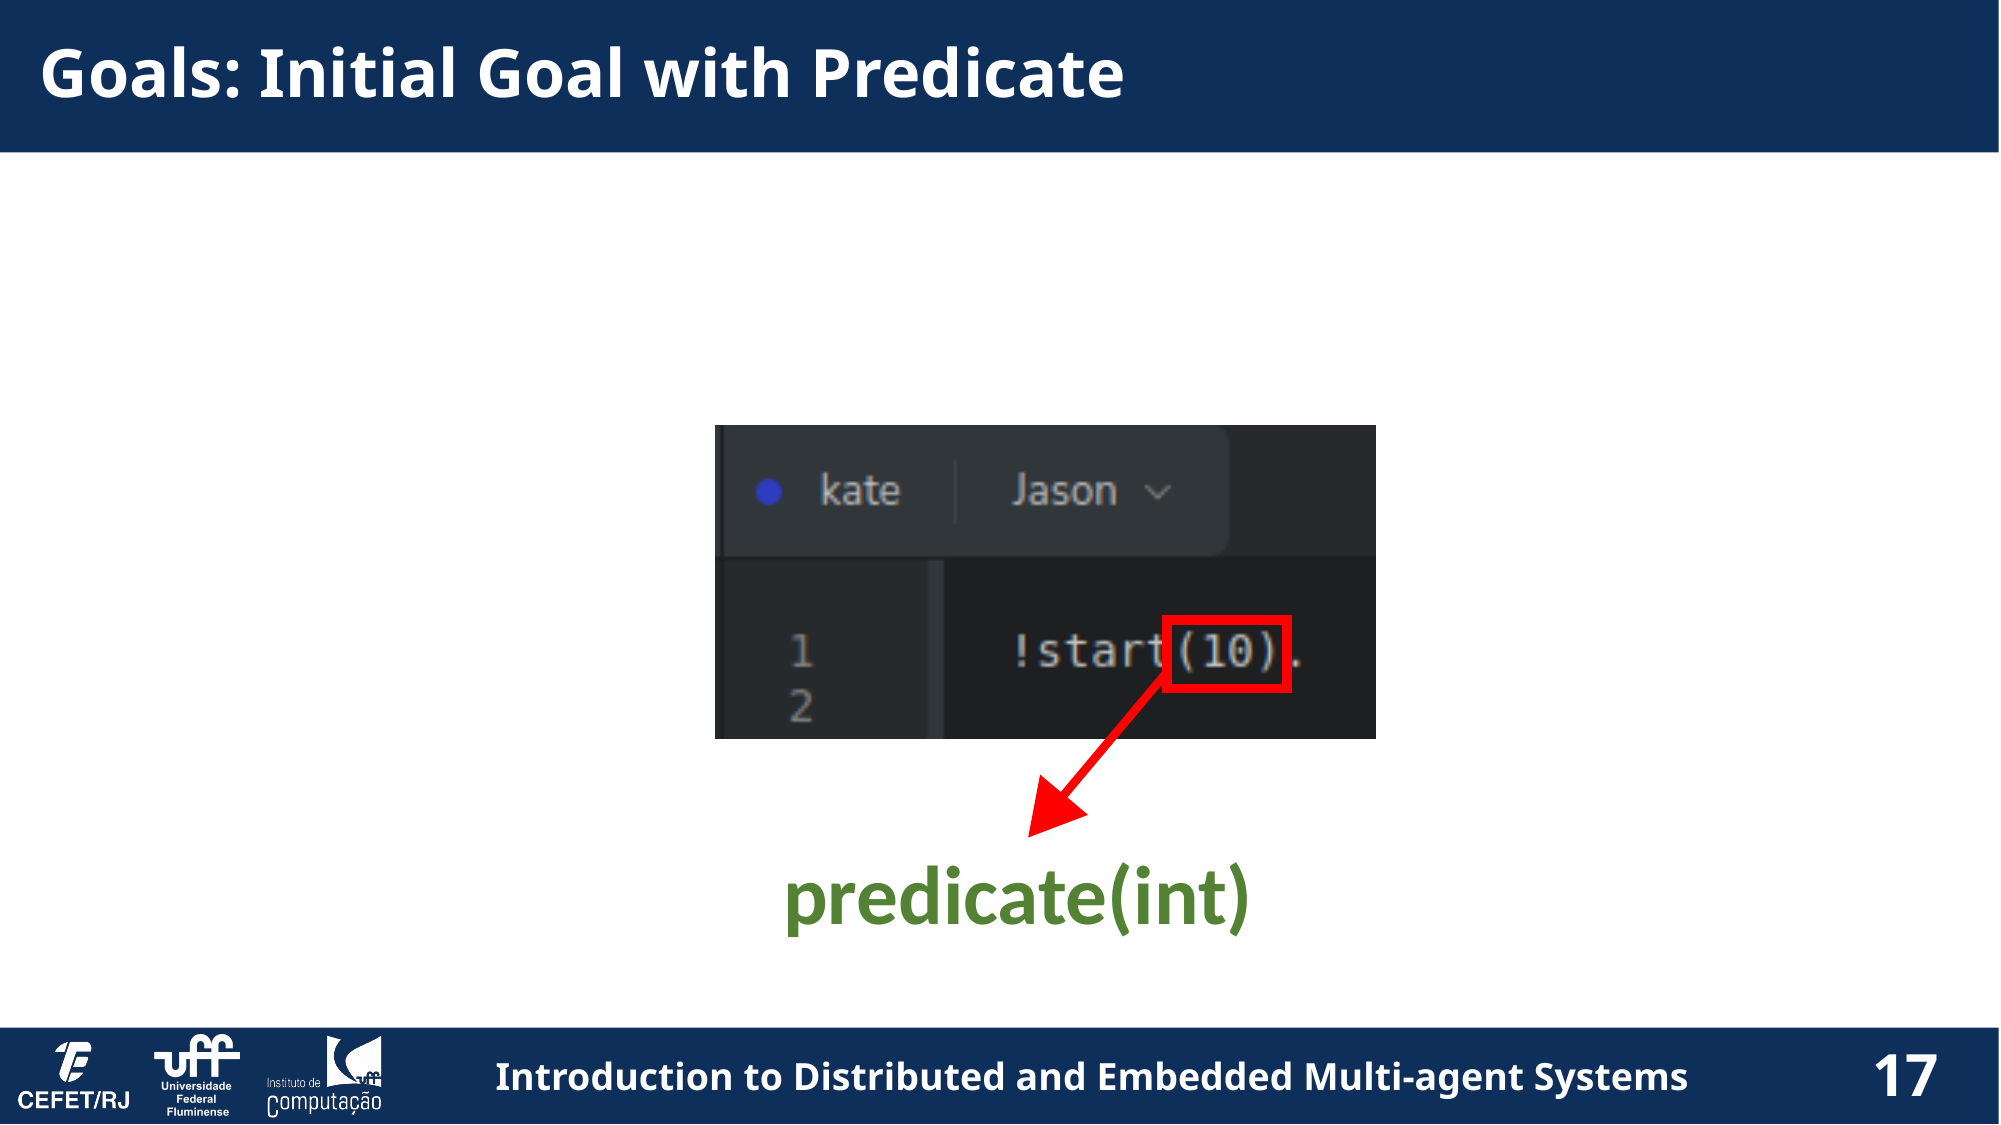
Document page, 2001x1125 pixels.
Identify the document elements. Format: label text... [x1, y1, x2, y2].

text_box [1028, 667, 1173, 834]
picture [153, 1033, 241, 1121]
text_box Goals: Initial Goal with Predicate [25, 23, 1999, 119]
picture [715, 425, 1376, 739]
picture [18, 1021, 129, 1125]
picture [1172, 625, 1282, 684]
picture [265, 1033, 383, 1118]
text_box predicate(int) [638, 834, 1417, 949]
